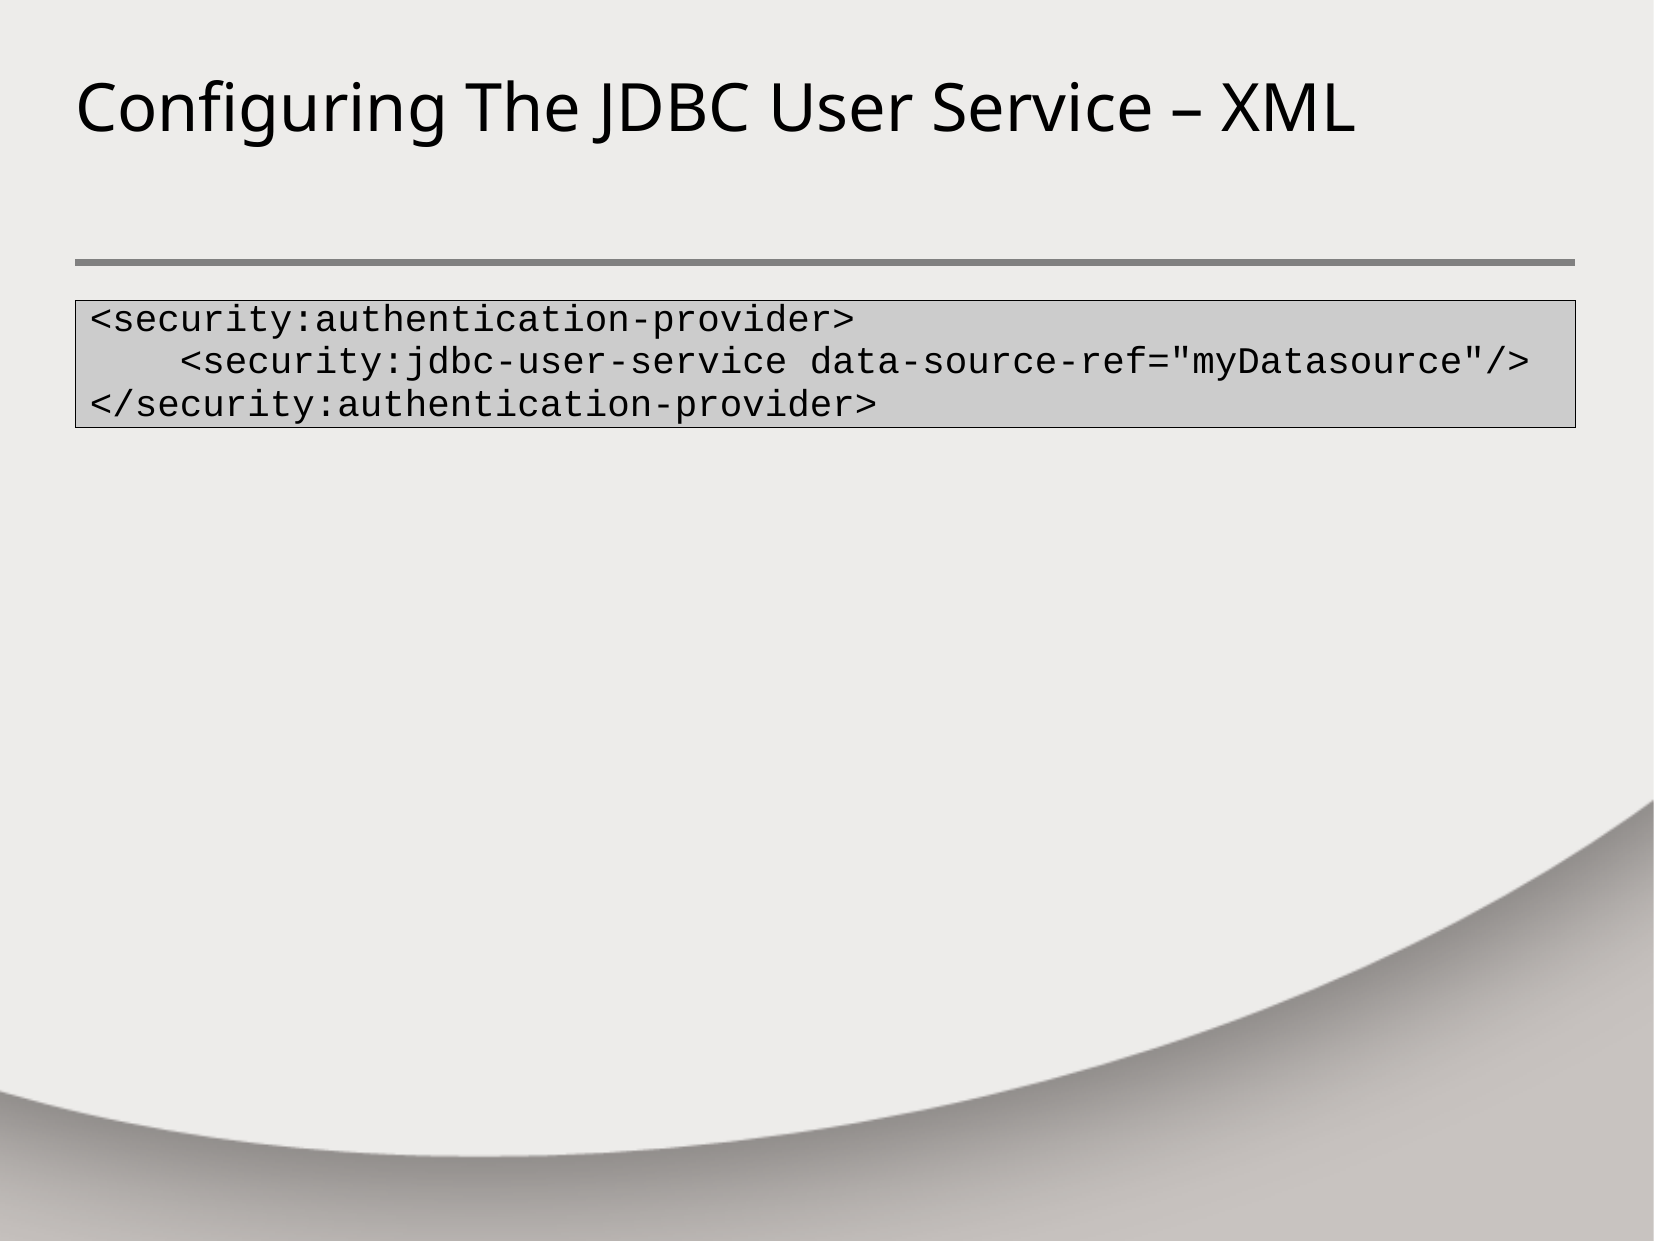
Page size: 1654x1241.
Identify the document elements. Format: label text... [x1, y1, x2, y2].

picture [0, 0, 1654, 1241]
title Configuring The JDBC User Service – XML [75, 75, 1576, 226]
text_box <security:authentication-provider> <security:jdbc-user-service data-source-ref="myDatasource"/> </security:authentication-provider> [75, 300, 1576, 428]
